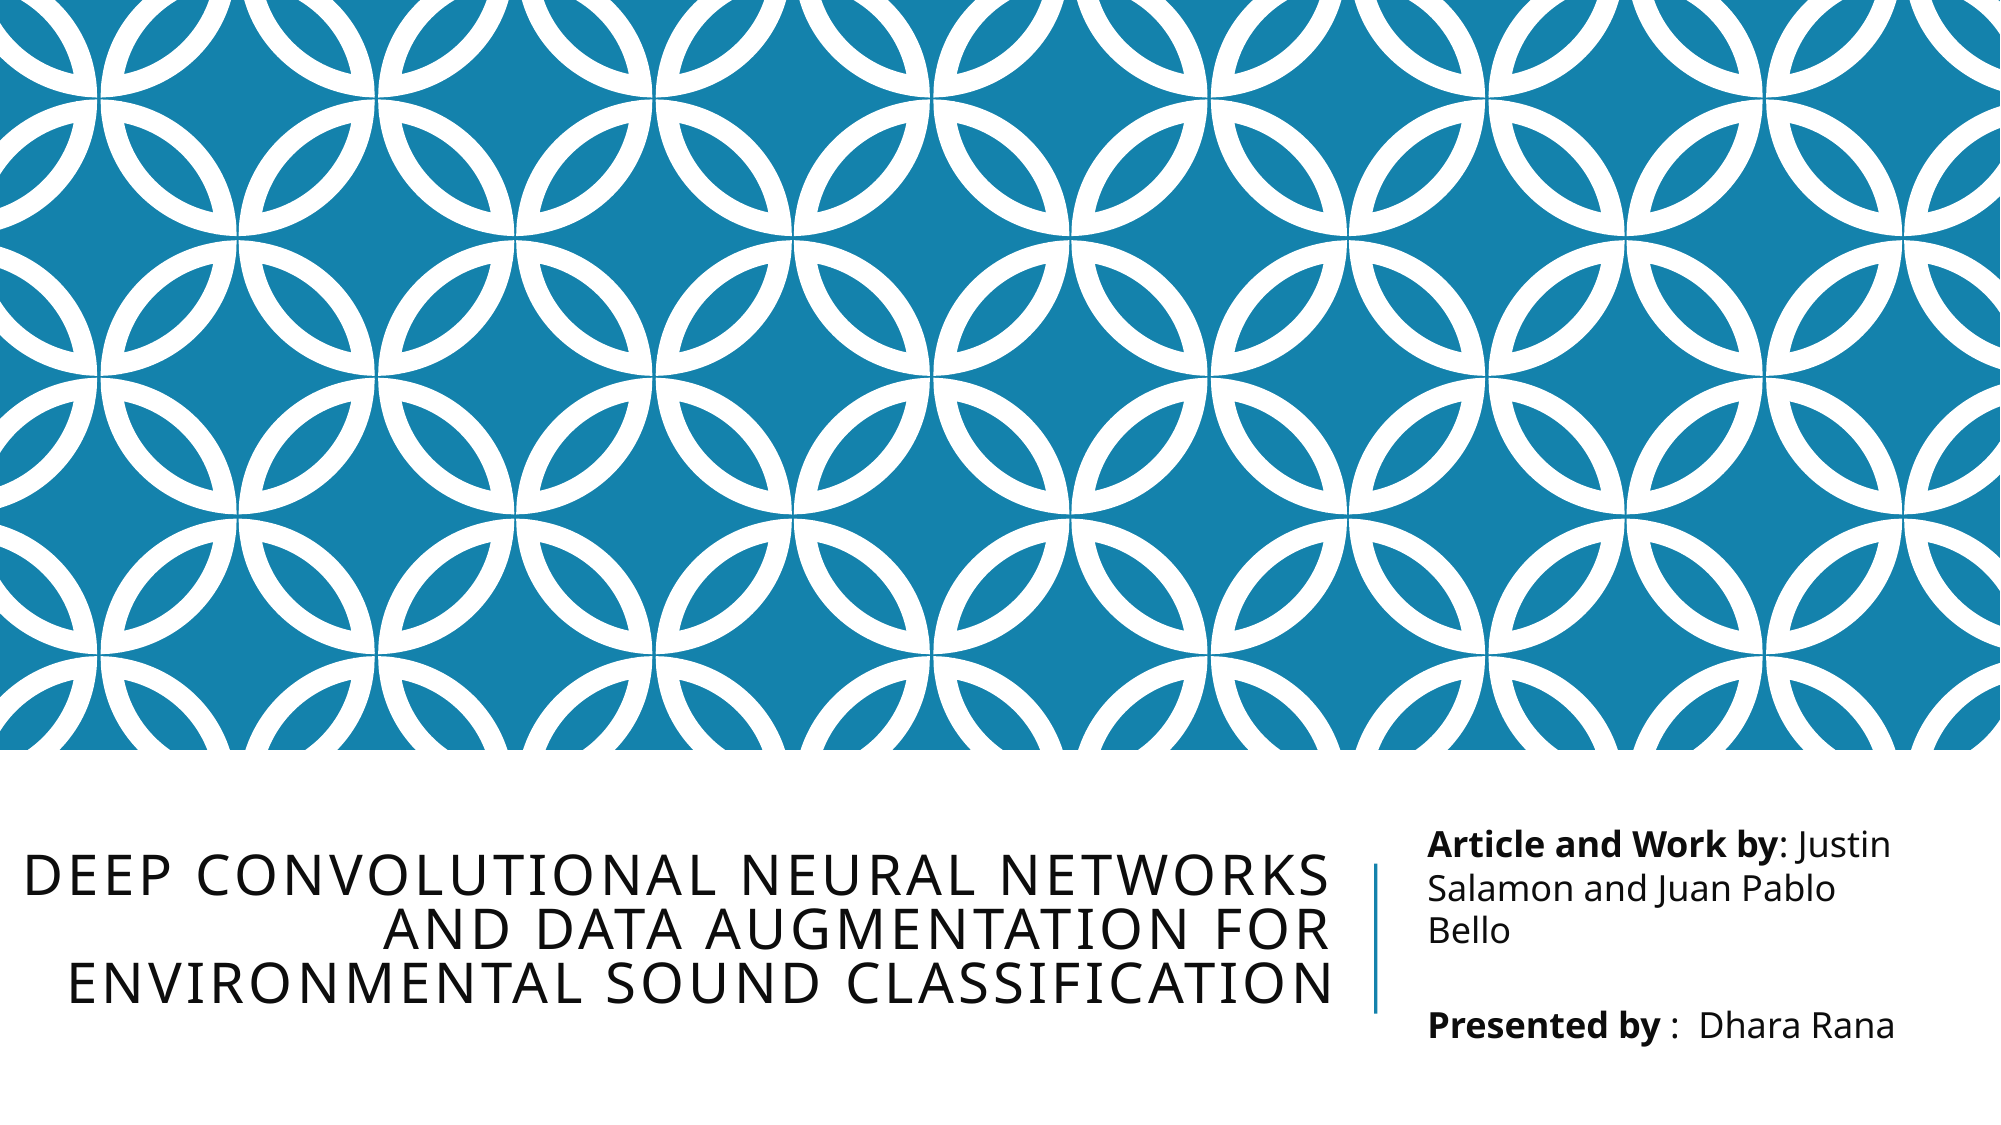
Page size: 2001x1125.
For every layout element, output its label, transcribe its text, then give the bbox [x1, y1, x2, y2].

title Deep Convolutional Neural Networks and Data augmentation for Environmental sound classification [0, 813, 1350, 1054]
subtitle Article and Work by: Justin Salamon and Juan Pablo Bello Presented by : Dhara Rana [1412, 813, 1938, 1054]
